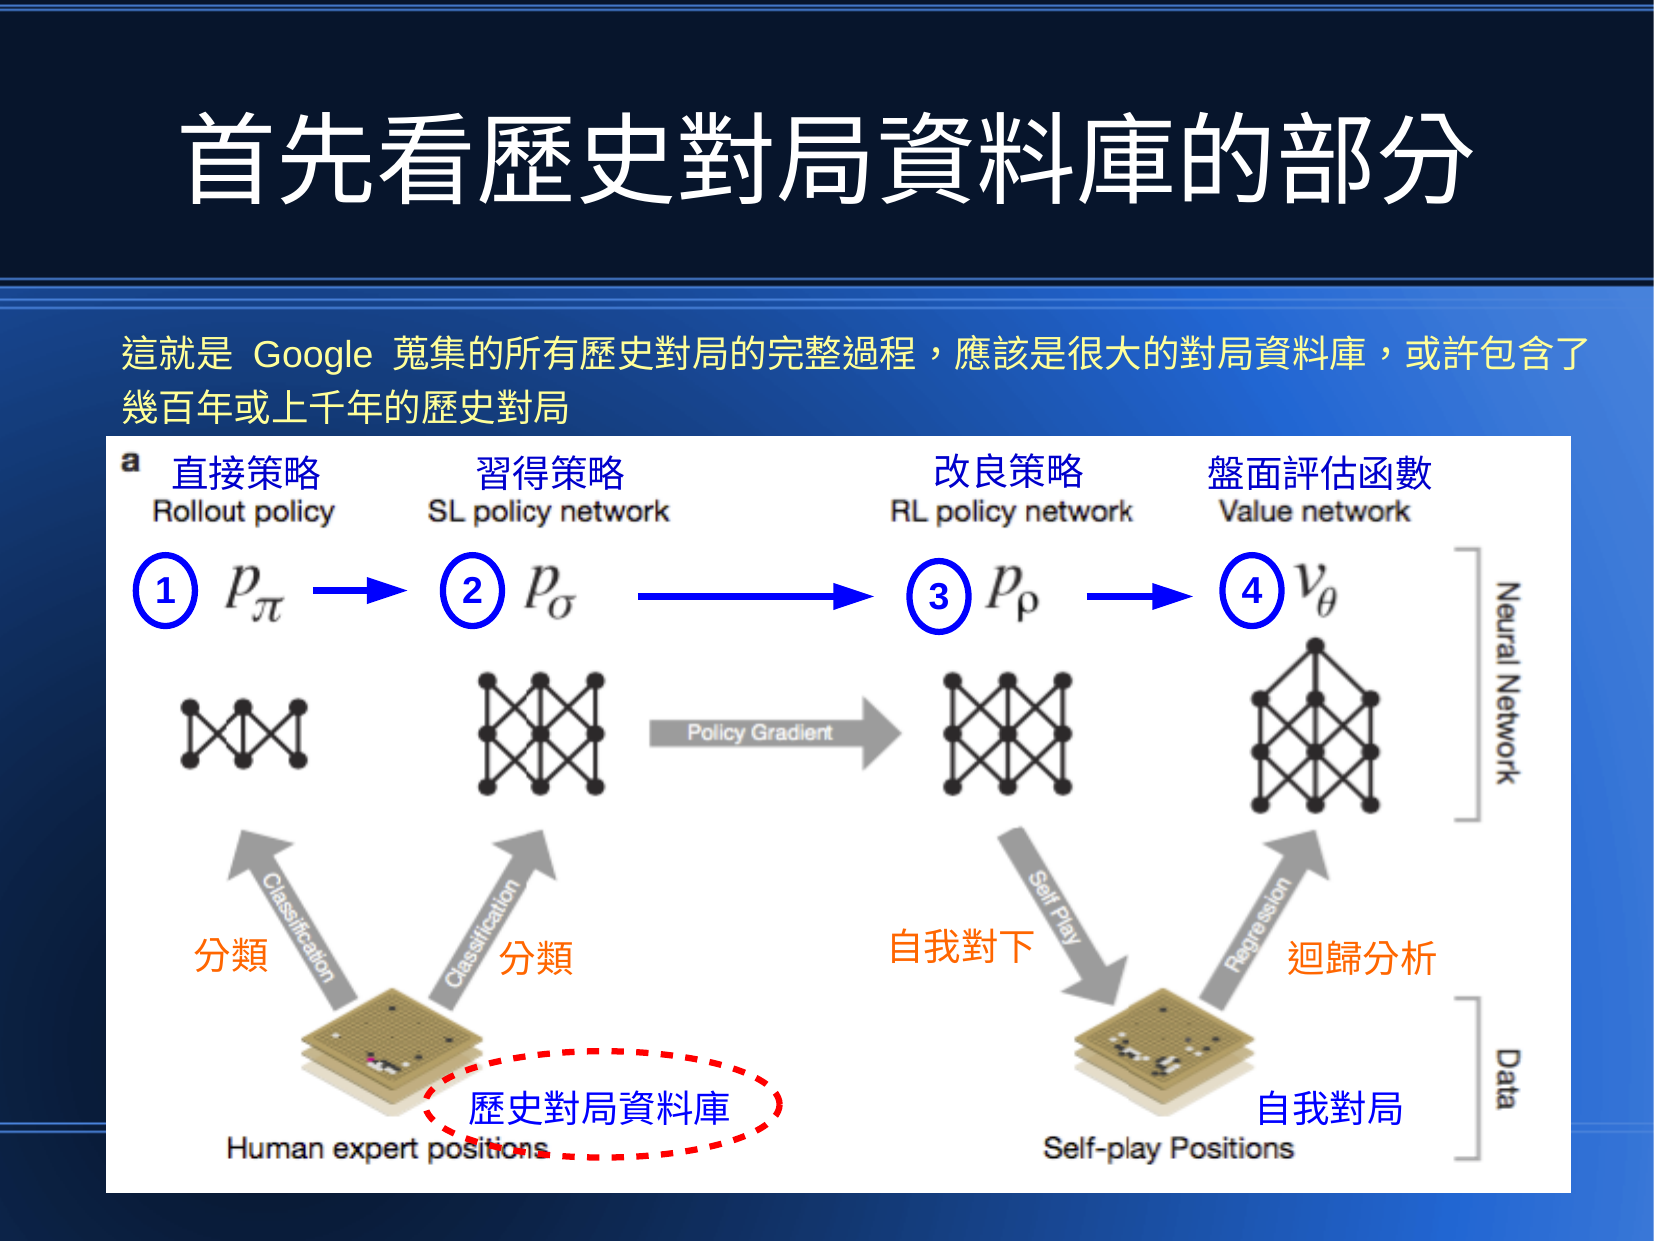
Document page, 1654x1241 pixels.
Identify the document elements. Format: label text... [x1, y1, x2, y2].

text_box 歷史對局資料庫 [454, 1072, 747, 1134]
text_box 分類 [178, 918, 284, 981]
text_box 自我對下 [871, 909, 1052, 972]
text_box 4 [1222, 555, 1282, 627]
text_box 改良策略 [918, 434, 1099, 497]
text_box 3 [909, 561, 969, 632]
text_box 2 [442, 555, 503, 627]
text_box 1 [135, 555, 195, 627]
text_box 盤面評估函數 [1192, 437, 1448, 499]
text_box 迴歸分析 [1273, 921, 1453, 984]
title 首先看歷史對局資料庫的部分 [82, 49, 1571, 257]
picture [0, 0, 1654, 1241]
text_box 習得策略 [460, 437, 641, 499]
text_box 自我對局 [1240, 1072, 1420, 1134]
text_box 直接策略 [156, 437, 337, 499]
text_box 分類 [484, 921, 589, 984]
text_box 這就是 Google 蒐集的所有歷史對局的完整過程，應該是很大的對局資料庫，或許包含了 幾百年或上千年的歷史對局 [106, 316, 1607, 426]
